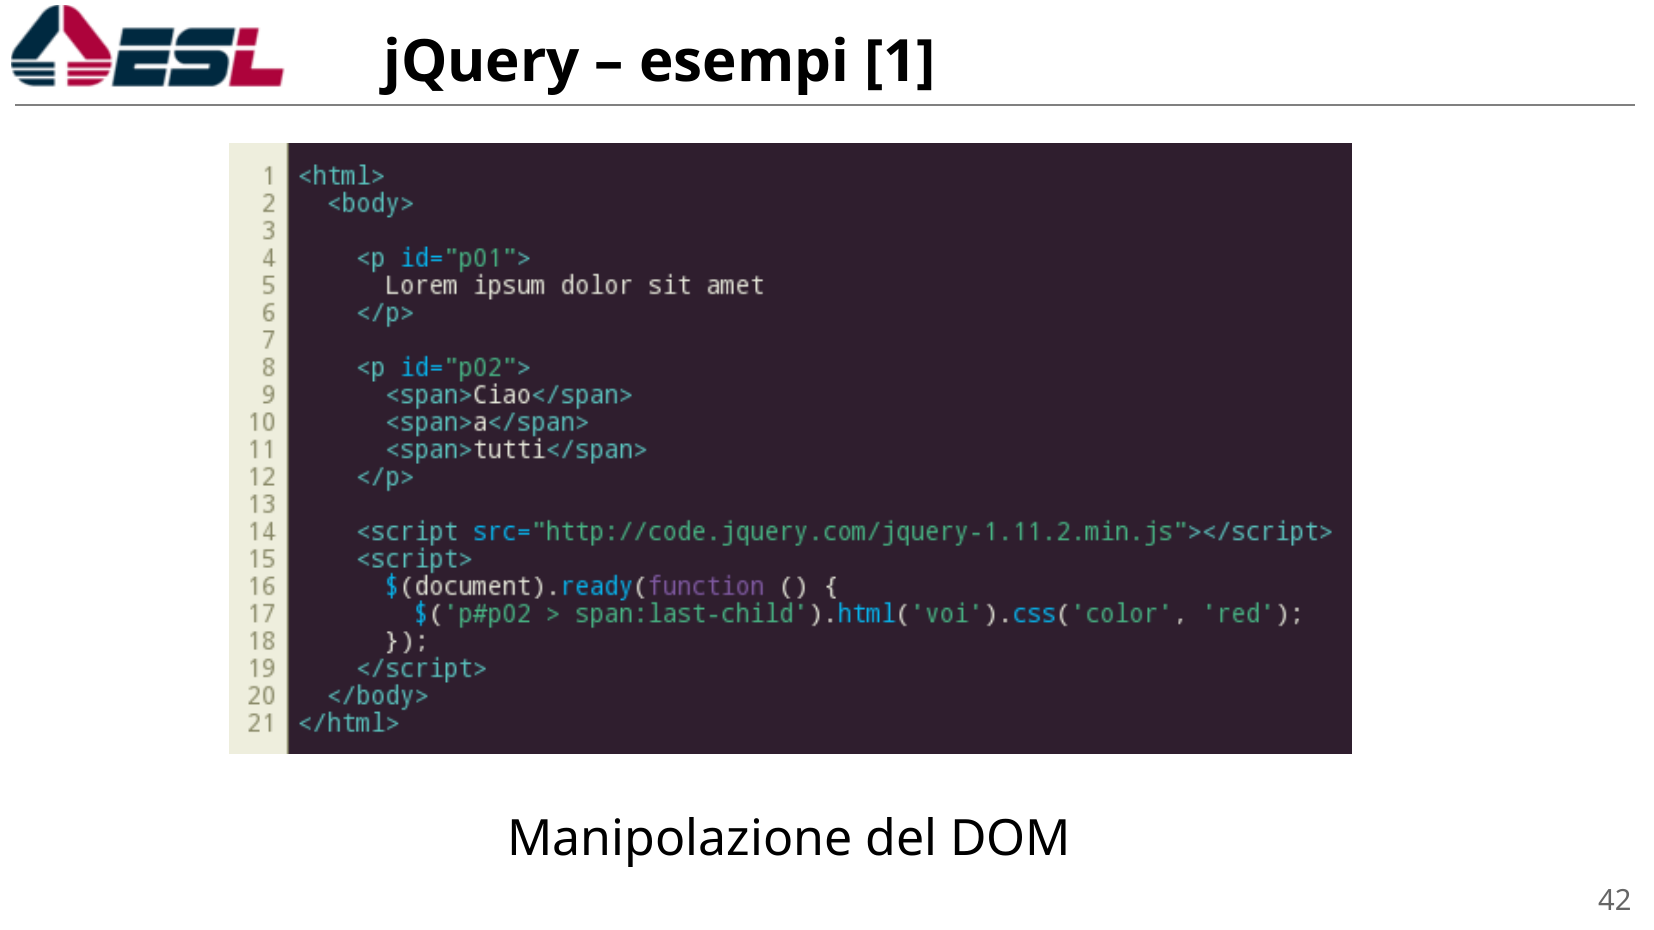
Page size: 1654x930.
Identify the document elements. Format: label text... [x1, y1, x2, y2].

list Manipolazione del DOM [9, 802, 1570, 930]
picture [11, 5, 288, 90]
title jQuery – esempi [1] [335, 0, 1653, 103]
picture [229, 143, 1352, 754]
